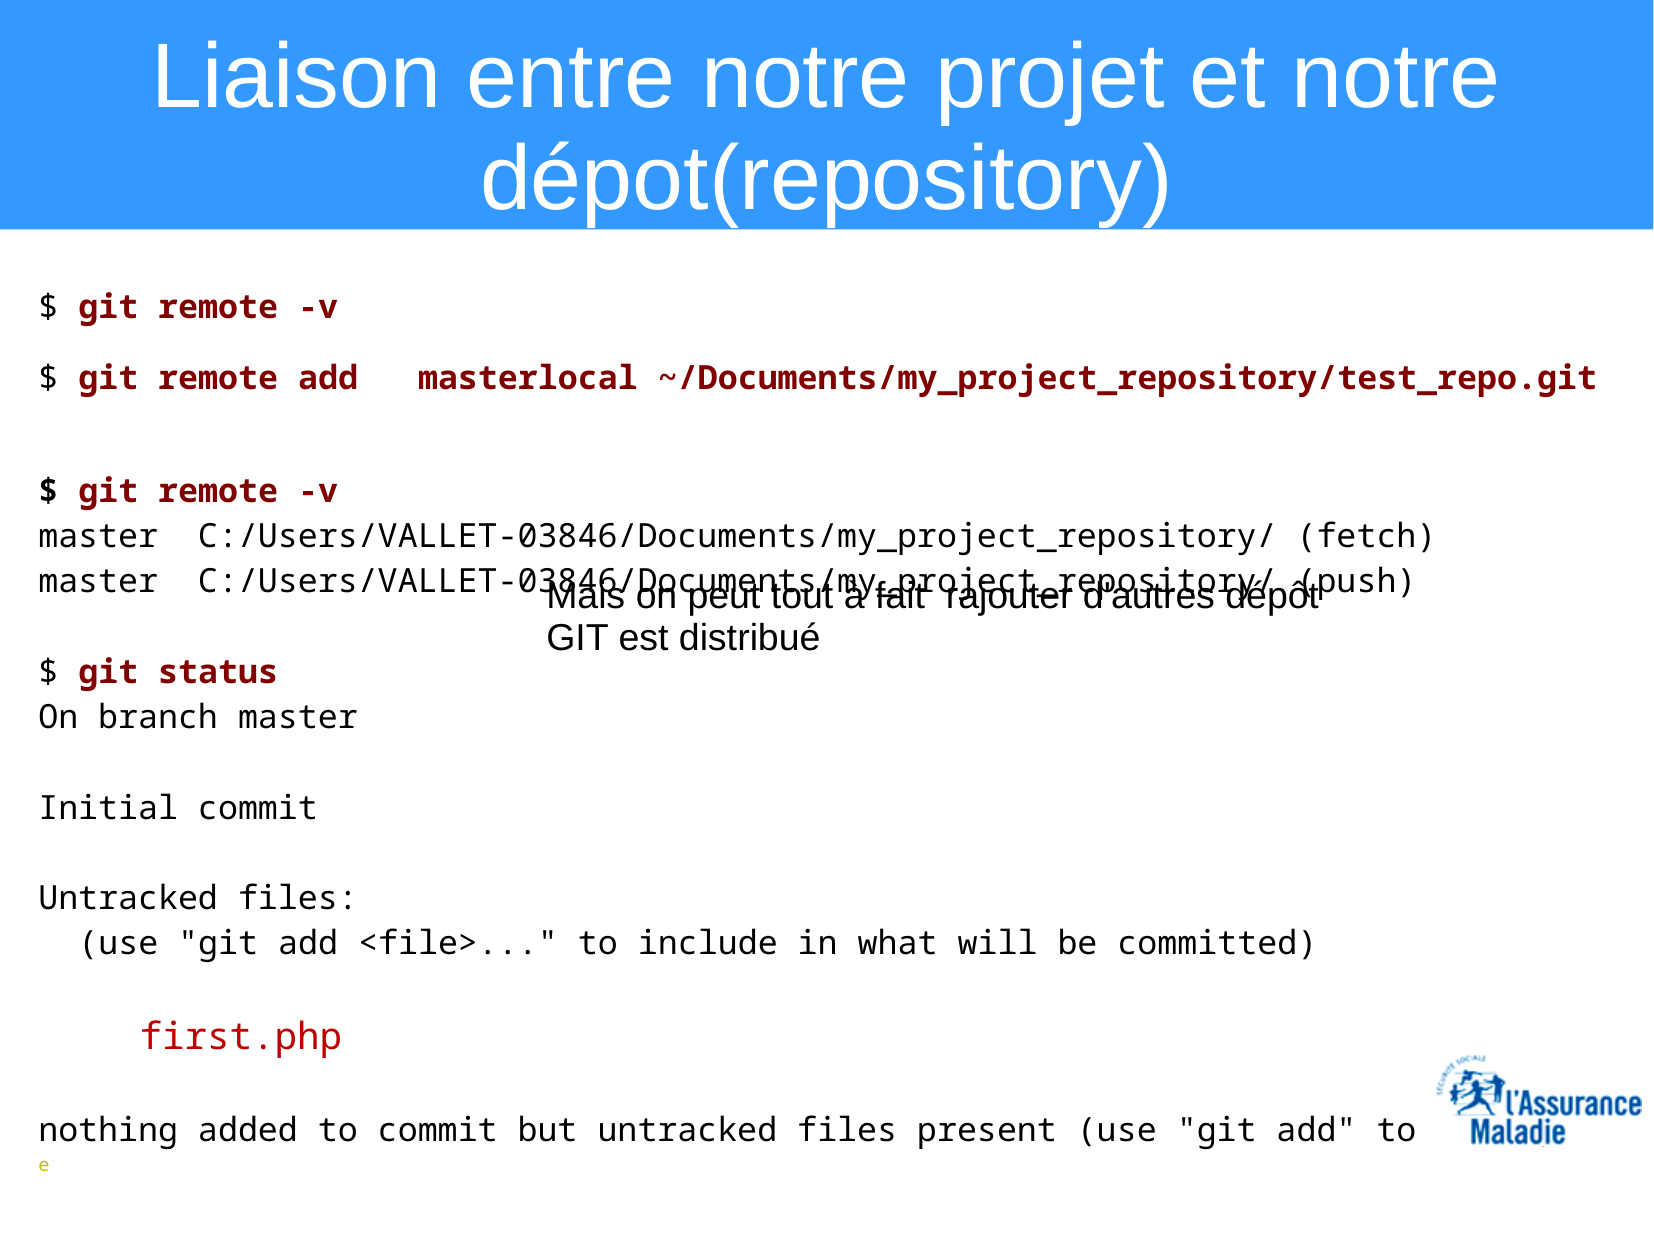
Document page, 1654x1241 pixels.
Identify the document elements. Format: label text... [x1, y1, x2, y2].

text_box Mais on peut tout à fait rajouter d'autres dépôt GIT est distribué [531, 566, 1394, 666]
title Liaison entre notre projet et notre dépot(repository) [0, 0, 1654, 230]
text_box $ git remote -v $ git remote add masterlocal ~/Documents/my_project_repository/test_repo.git $ git remote -v master C:/Users/VALLET-03846/Documents/my_project_repository/ (fetch) master C:/Users/VALLET-03846/Documents/my_project_repository/ (push) $ git status On branch master Initial commit Untracked files: (use "git add <file>..." to include in what will be committed) first.php nothing added to commit but untracked files present (use "git add" to track) e [23, 250, 1642, 1099]
picture [1415, 1051, 1642, 1146]
